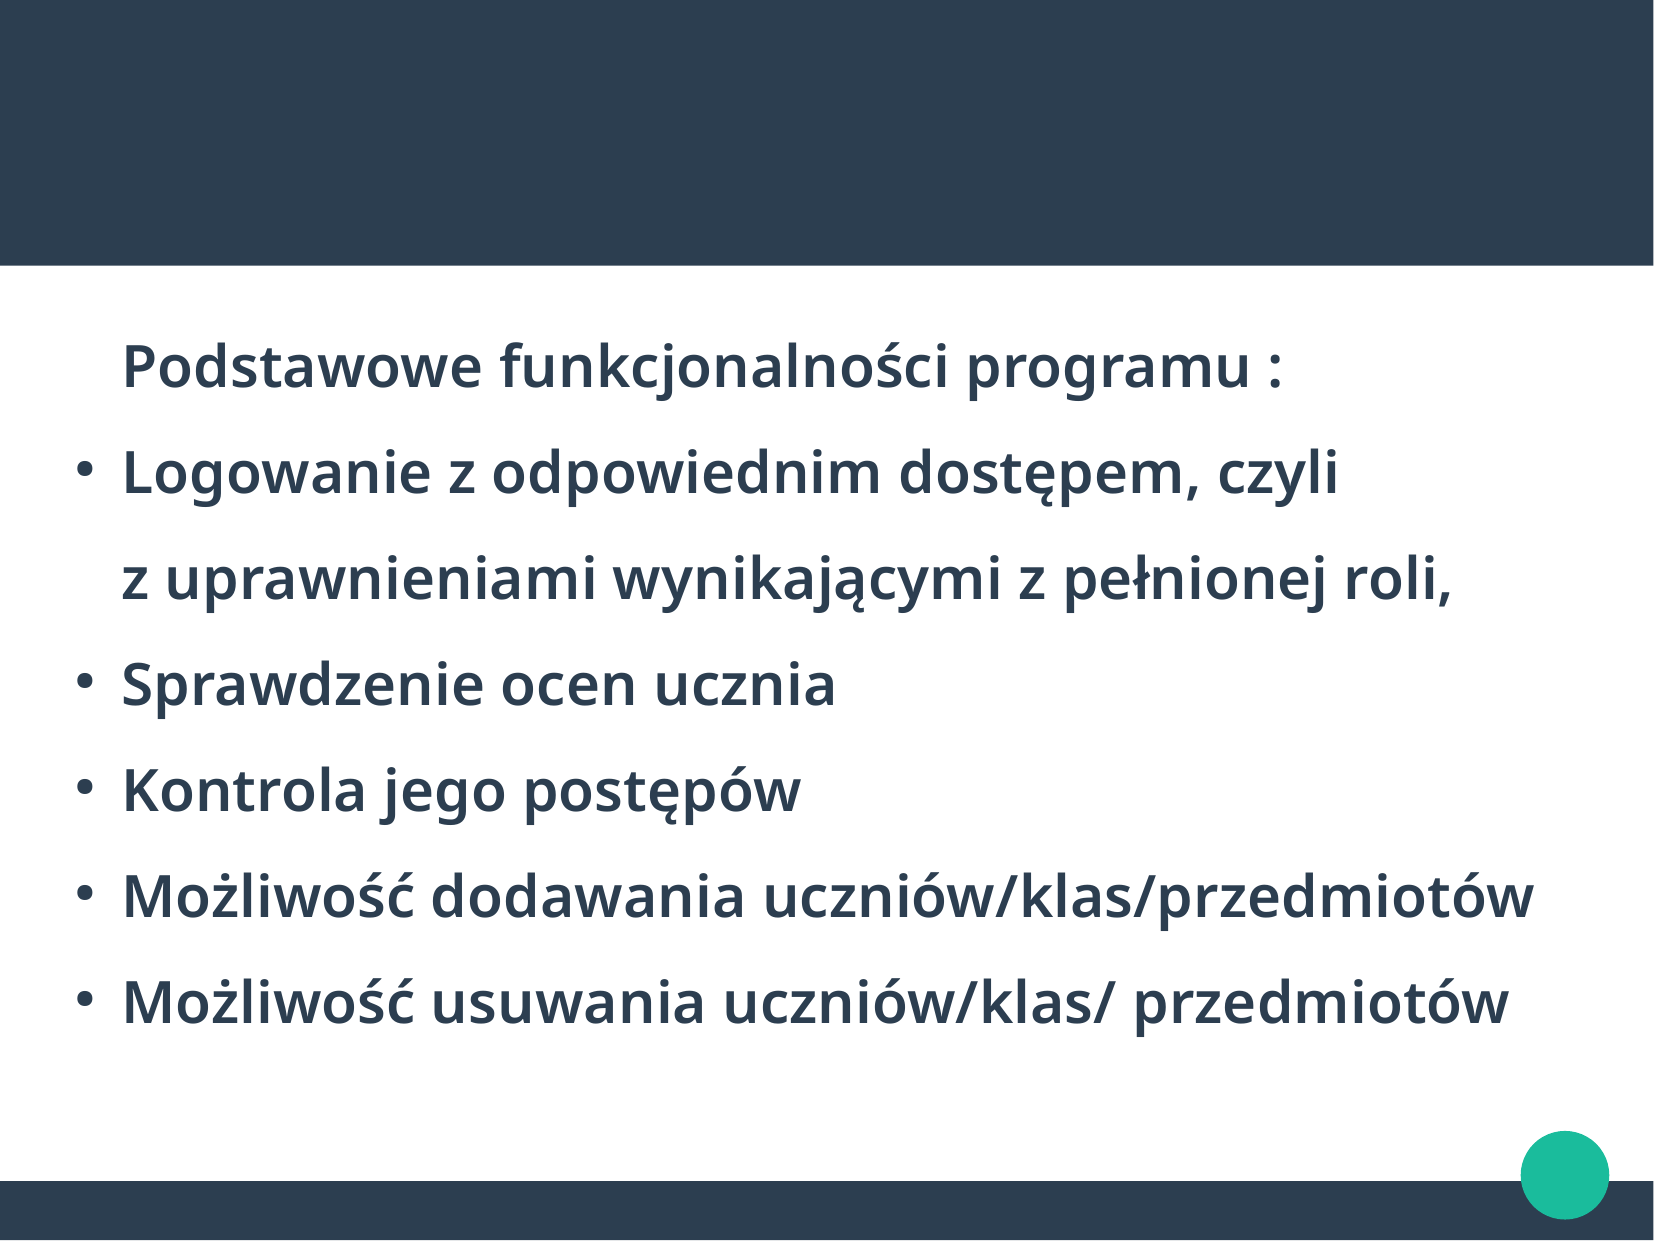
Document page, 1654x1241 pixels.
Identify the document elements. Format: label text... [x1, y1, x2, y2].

list Podstawowe funkcjonalności programu : Logowanie z odpowiednim dostępem, czyli z uprawnieniami wynikającymi z pełnionej roli, Sprawdzenie ocen ucznia Kontrola jego postępów Możliwość dodawania uczniów/klas/przedmiotów Możliwość usuwania uczniów/klas/ przedmiotów [59, 324, 1595, 1152]
